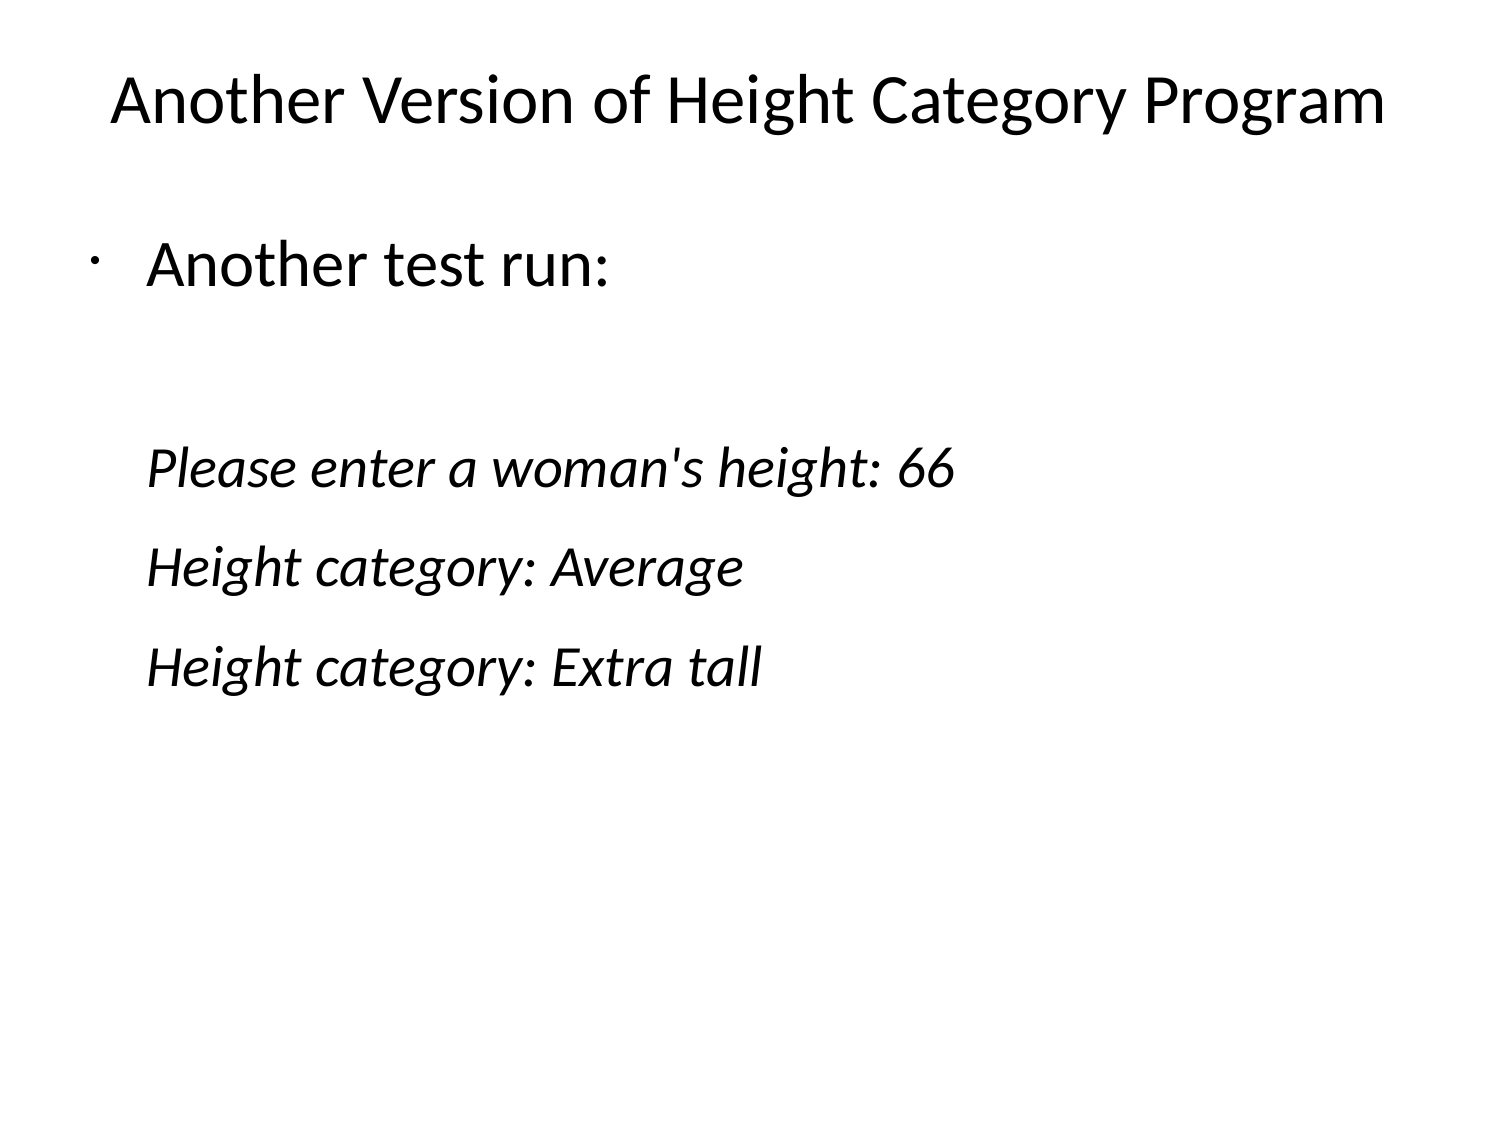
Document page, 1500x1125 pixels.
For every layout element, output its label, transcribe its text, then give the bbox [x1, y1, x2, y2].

list Another test run: Please enter a woman's height: 66 Height category: Average Height category: Extra tall [75, 212, 1450, 955]
title Another Version of Height Category Program [75, 45, 1425, 212]
